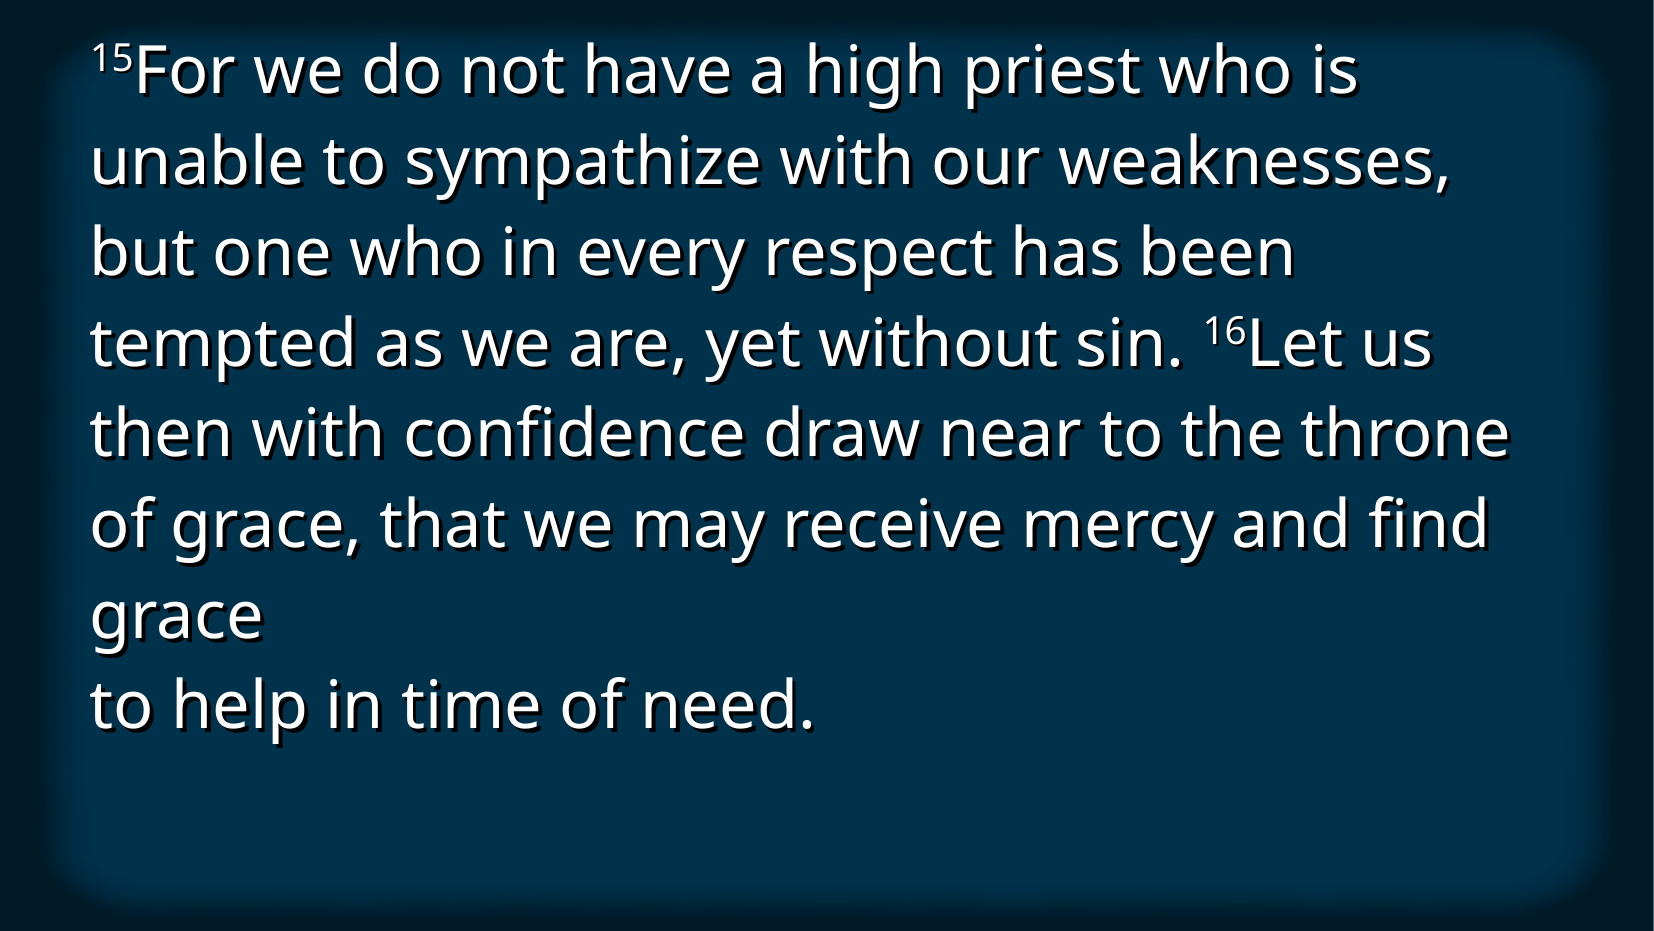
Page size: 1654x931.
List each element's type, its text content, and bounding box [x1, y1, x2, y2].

picture [0, 0, 1654, 931]
text_box 15For we do not have a high priest who is unable to sympathize with our weaknesses, but one who in every respect has been tempted as we are, yet without sin. 16Let us then with confidence draw near to the throne of grace, that we may receive mercy and find grace to help in time of need. [75, 15, 1576, 740]
